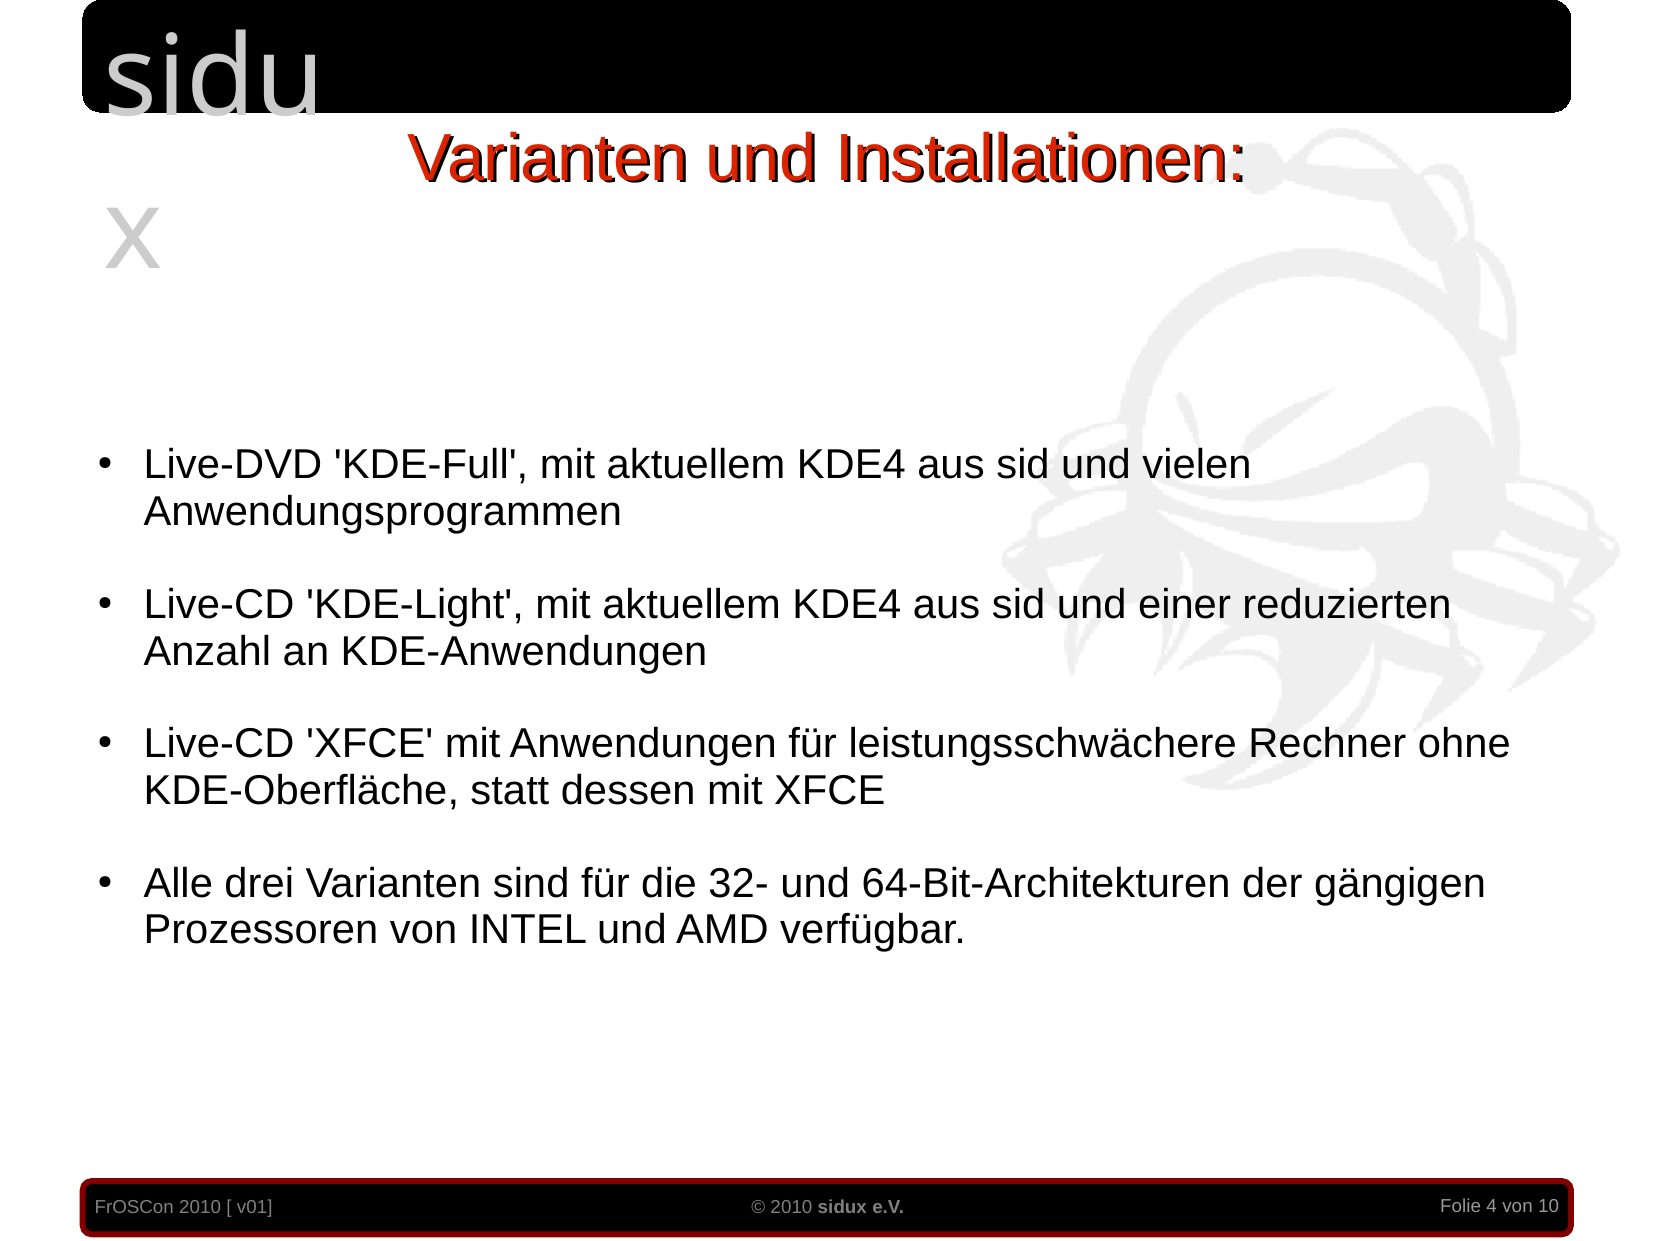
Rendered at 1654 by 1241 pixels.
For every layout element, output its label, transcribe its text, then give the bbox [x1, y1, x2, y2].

picture [997, 122, 1625, 798]
text_box Live-DVD 'KDE-Full', mit aktuellem KDE4 aus sid und vielen Anwendungsprogrammen Live-CD 'KDE-Light', mit aktuellem KDE4 aus sid und einer reduzierten Anzahl an KDE-Anwendungen Live-CD 'XFCE' mit Anwendungen für leistungsschwächere Rechner ohne KDE-Oberfläche, statt dessen mit XFCE Alle drei Varianten sind für die 32- und 64-Bit-Architekturen der gängigen Prozessoren von INTEL und AMD verfügbar. [82, 224, 1571, 1170]
text_box Varianten und Installationen: [82, 112, 1571, 213]
